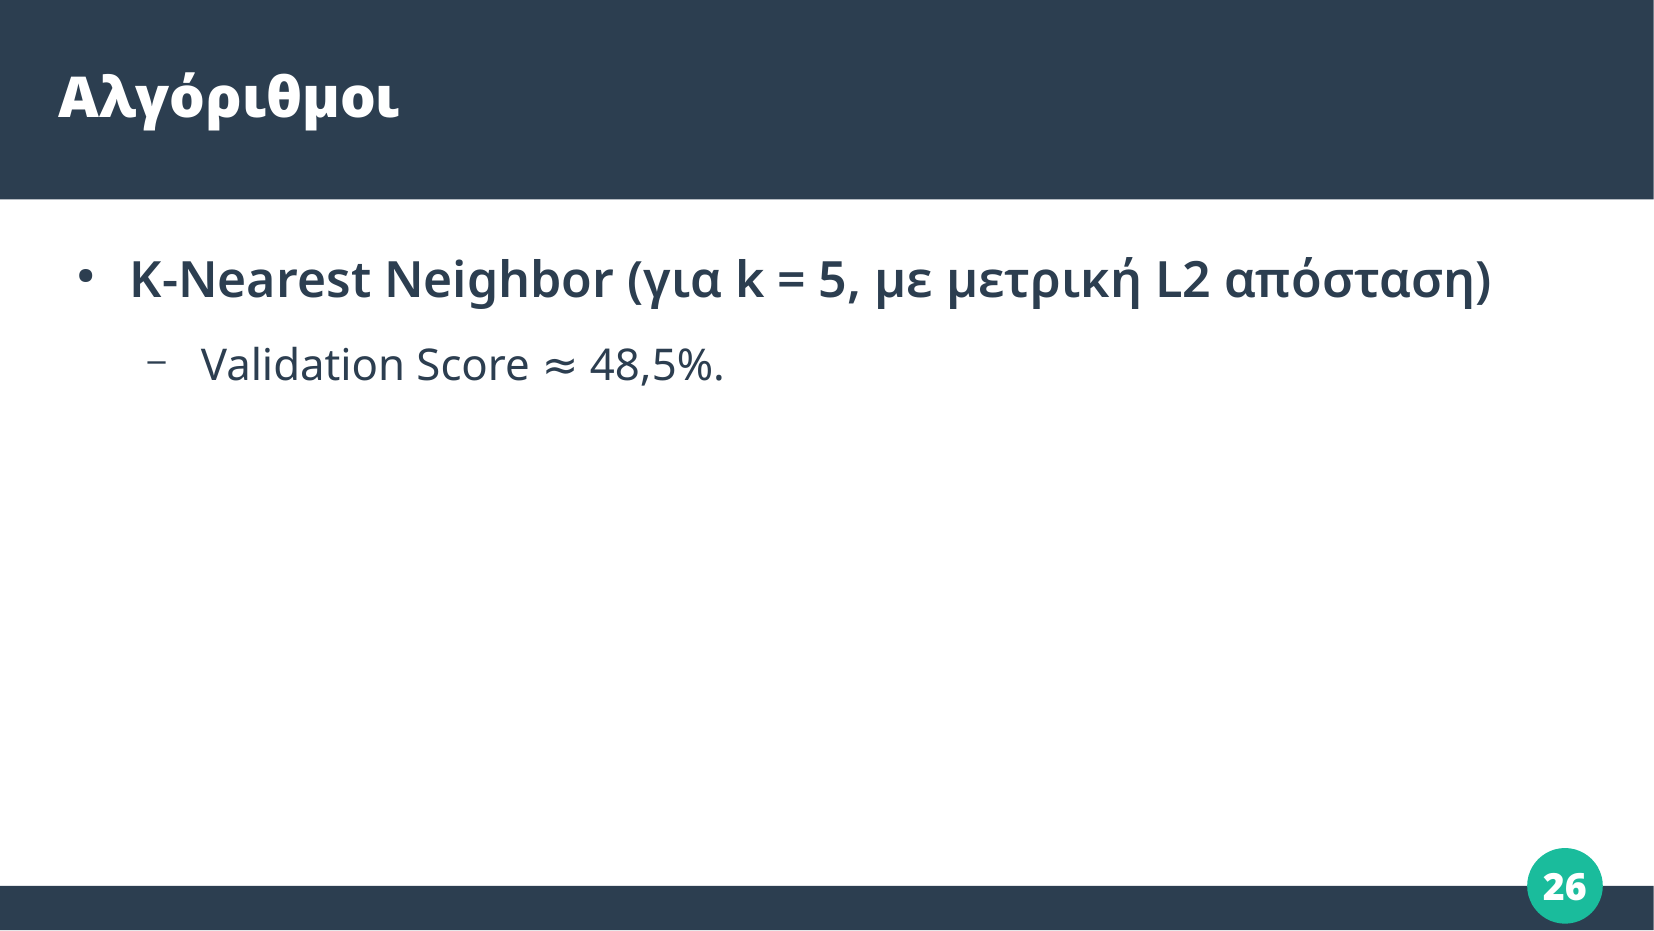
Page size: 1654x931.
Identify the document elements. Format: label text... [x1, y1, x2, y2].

title Αλγόριθμοι [59, 37, 1595, 156]
list K-Nearest Neighbor (για k = 5, με μετρική L2 απόσταση) Validation Score ≈ 48,5%. [59, 243, 1595, 864]
